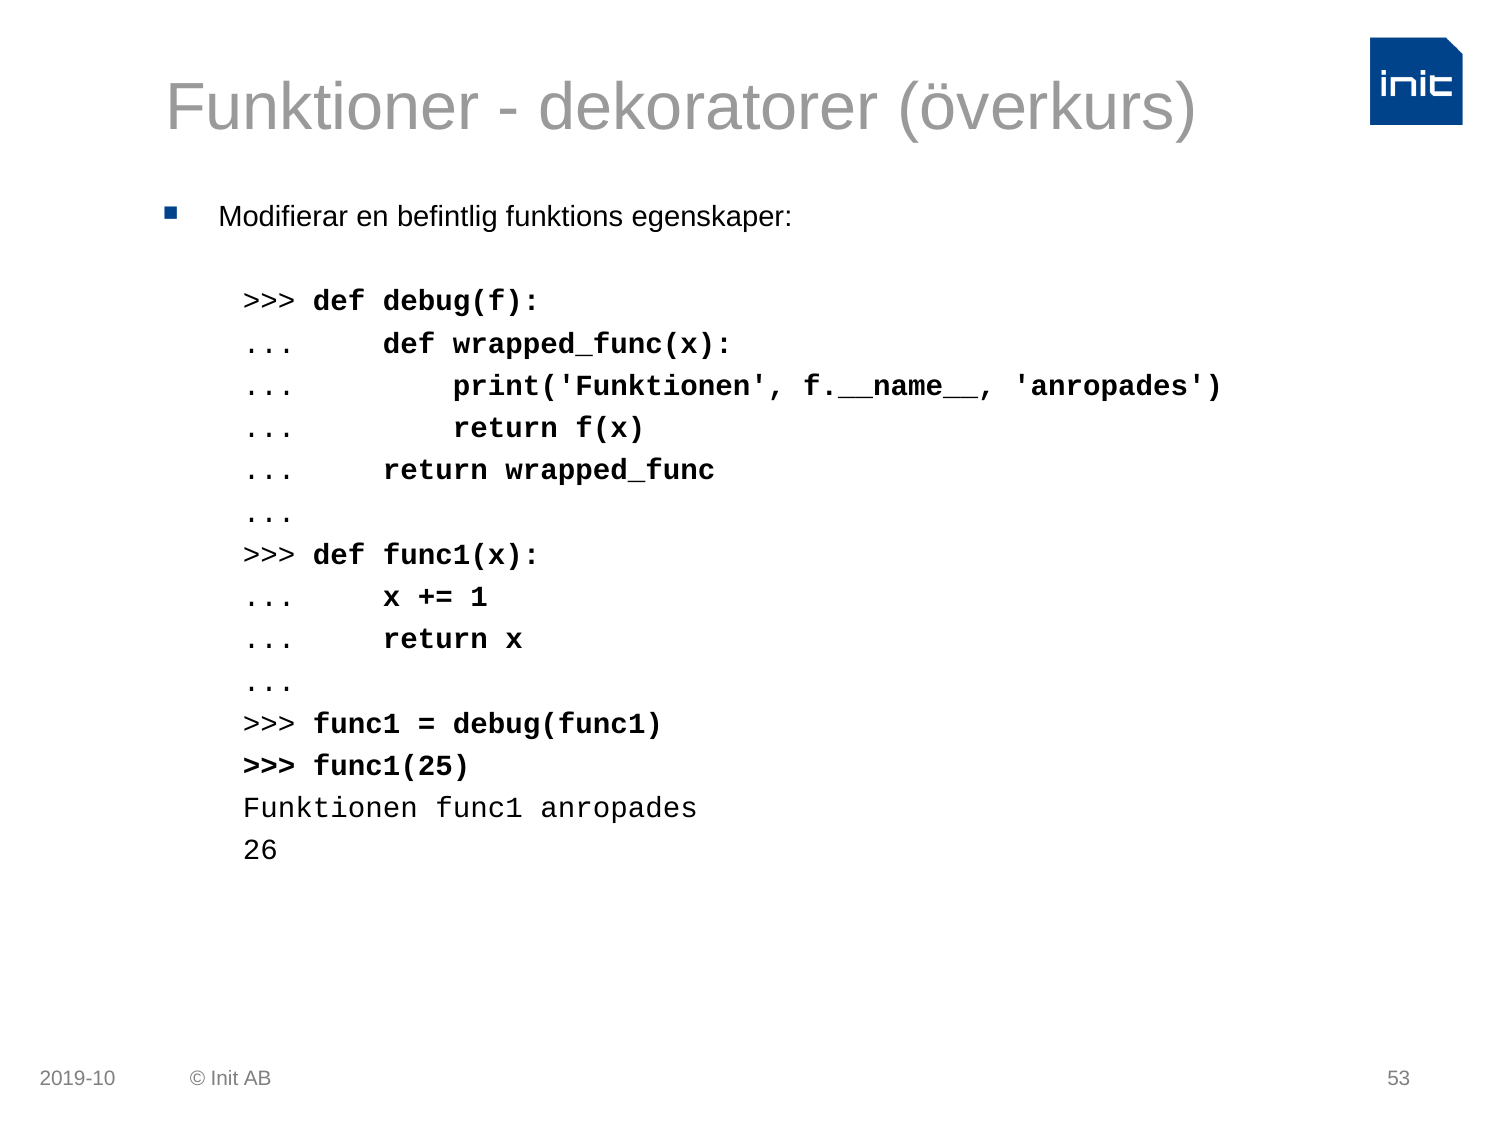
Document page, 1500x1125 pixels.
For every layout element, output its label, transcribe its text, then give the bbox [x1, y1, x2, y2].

text_box Funktioner - dekoratorer (överkurs) [150, 0, 1351, 151]
picture [1370, 37, 1463, 125]
text_box 2019-10 [24, 1037, 151, 1098]
text_box <nummer> [1350, 1037, 1426, 1098]
text_box Modifierar en befintlig funktions egenskaper: >>> def debug(f): ... def wrapped_func(x): ... print('Funktionen', f.__name__, 'anropades') ... return f(x) ... return wrapped_func ... >>> def func1(x): ... x += 1 ... return x ... >>> func1 = debug(func1) >>> func1(25) Funktionen func1 anropades 26 [150, 189, 1351, 963]
text_box © Init AB [174, 1037, 1326, 1098]
